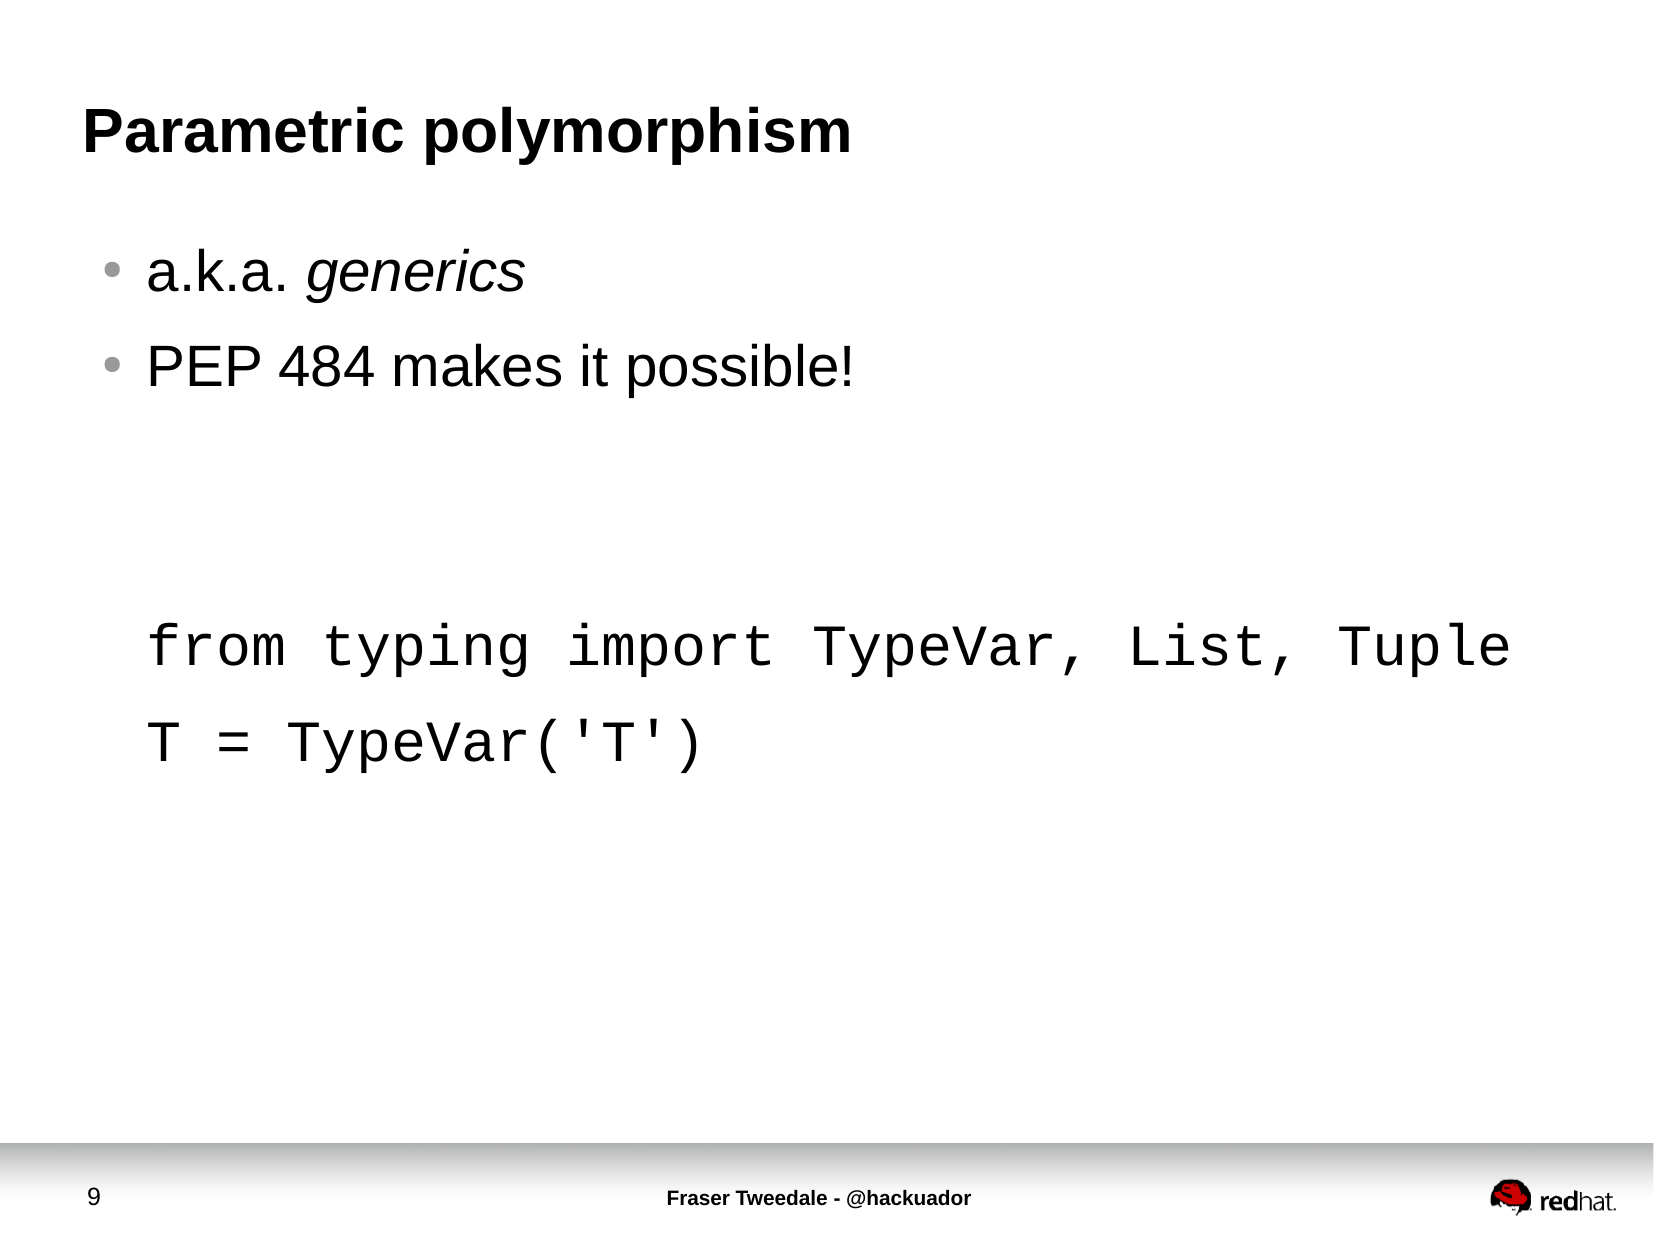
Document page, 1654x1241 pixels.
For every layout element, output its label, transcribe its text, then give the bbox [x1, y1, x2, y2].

title Parametric polymorphism [82, 37, 1571, 226]
picture [0, 1143, 1654, 1241]
list a.k.a. generics PEP 484 makes it possible! from typing import TypeVar, List, Tuple T = TypeVar('T') [86, 238, 1576, 1033]
